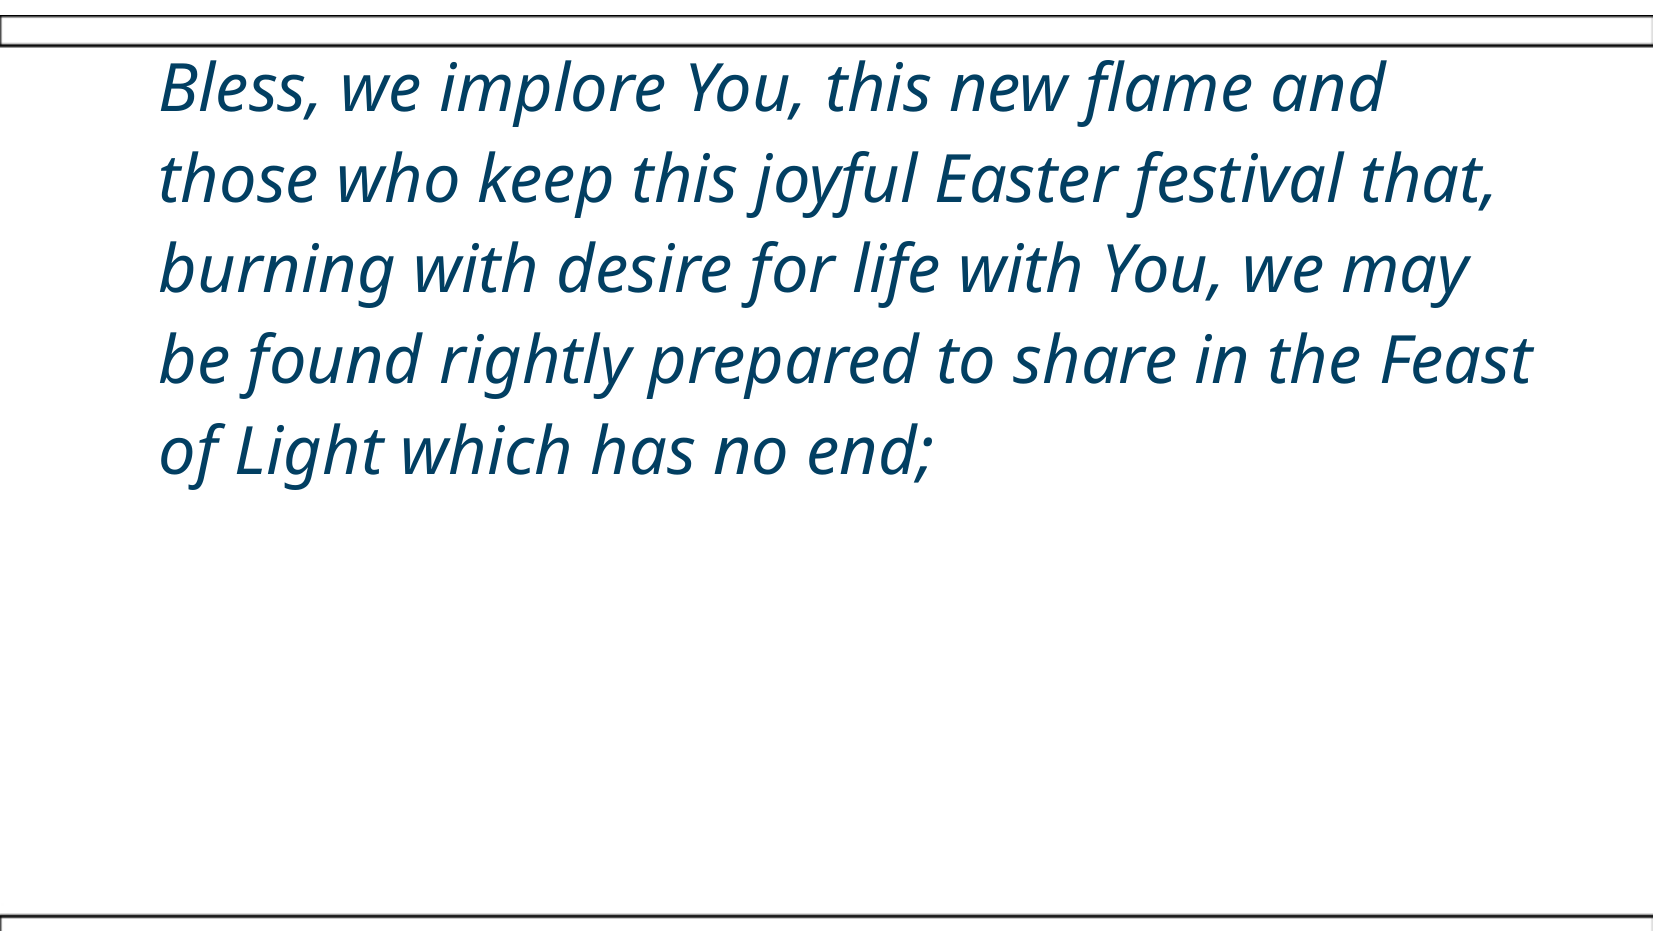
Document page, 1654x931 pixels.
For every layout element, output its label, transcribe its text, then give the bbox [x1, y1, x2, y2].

picture [0, 15, 1653, 931]
text_box Bless, we implore You, this new flame and those who keep this joyful Easter festival that, burning with desire for life with You, we may be found rightly prepared to share in the Feast of Light which has no end; [75, 32, 1591, 496]
